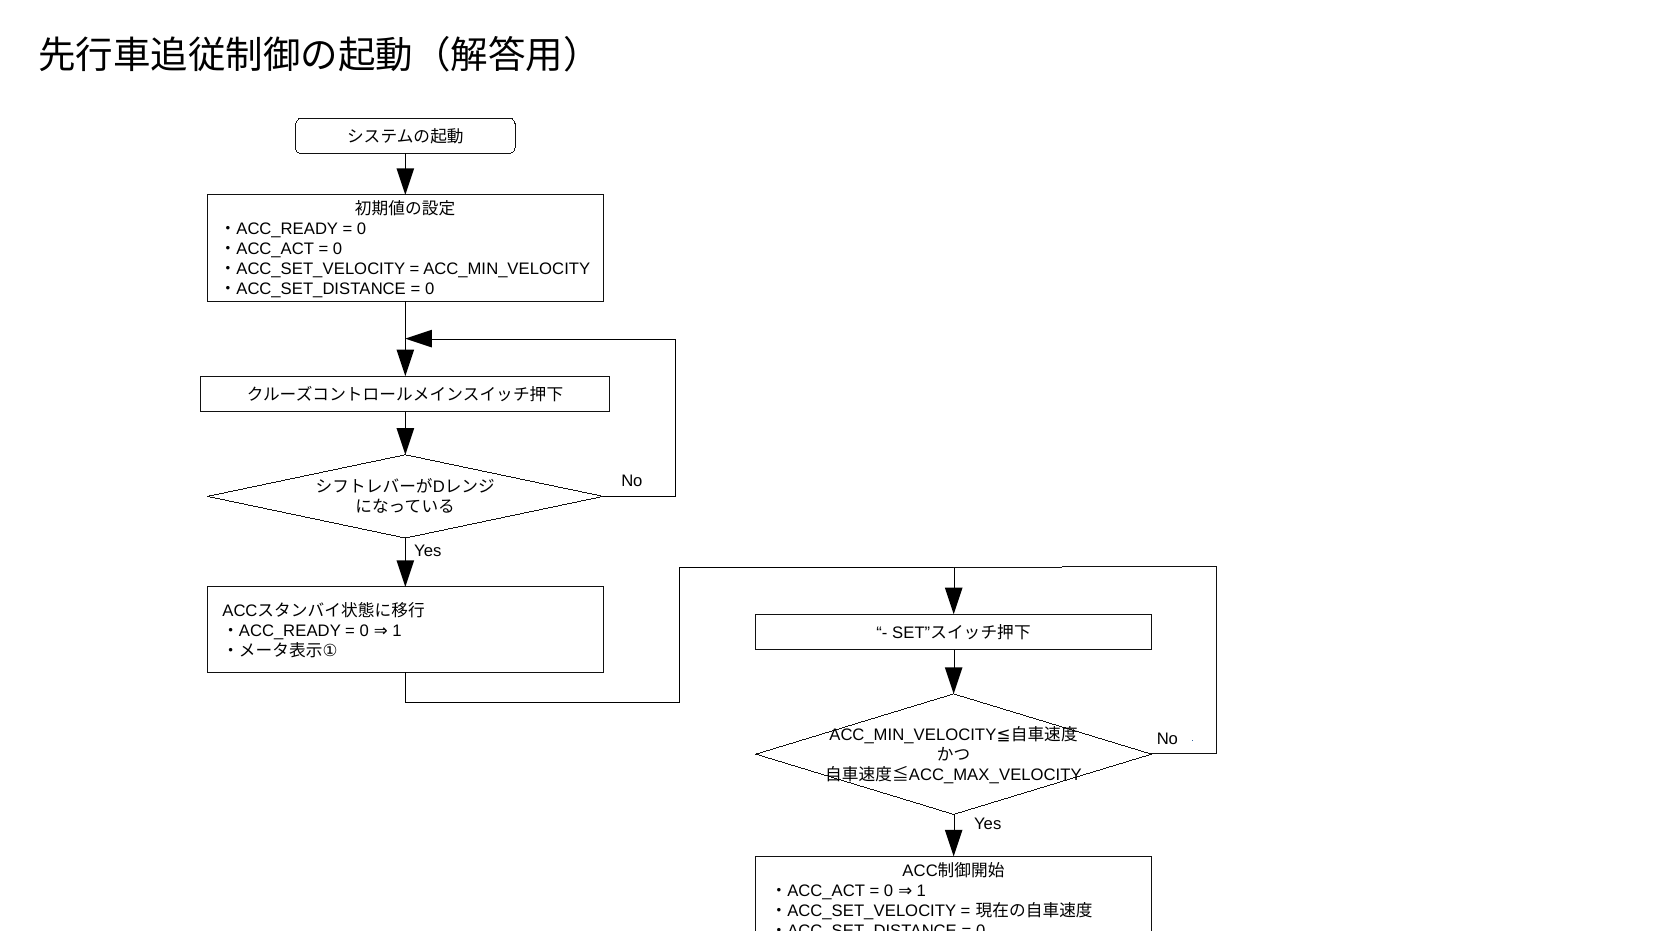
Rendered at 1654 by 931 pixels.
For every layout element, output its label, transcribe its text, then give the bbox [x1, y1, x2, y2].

text_box Yes [399, 532, 457, 566]
text_box ACCスタンバイ状態に移行 ・ACC_READY = 0 ⇒ 1 ・メータ表示① [207, 586, 604, 673]
text_box “- SET”スイッチ押下 [755, 614, 1152, 650]
text_box 初期値の設定 ・ACC_READY = 0 ・ACC_ACT = 0 ・ACC_SET_VELOCITY = ACC_MIN_VELOCITY ・ACC_SET_DISTANCE = 0 [207, 194, 604, 302]
text_box ACC_MIN_VELOCITY≦自車速度 かつ 自車速度≦ACC_MAX_VELOCITY [755, 693, 1142, 815]
text_box No [1142, 720, 1193, 760]
text_box クルーズコントロールメインスイッチ押下 [200, 376, 610, 412]
text_box No [606, 462, 658, 496]
text_box ACC制御開始 ・ACC_ACT = 0 ⇒ 1 ・ACC_SET_VELOCITY = 現在の自車速度 ・ACC_SET_DISTANCE = 0 ・メータ表示② [755, 856, 1152, 931]
text_box Yes [959, 805, 1017, 839]
text_box システムの起動 [295, 118, 516, 154]
text_box シフトレバーがDレンジ になっている [207, 454, 603, 537]
text_box 先行車追従制御の起動（解答用） [23, 23, 616, 80]
